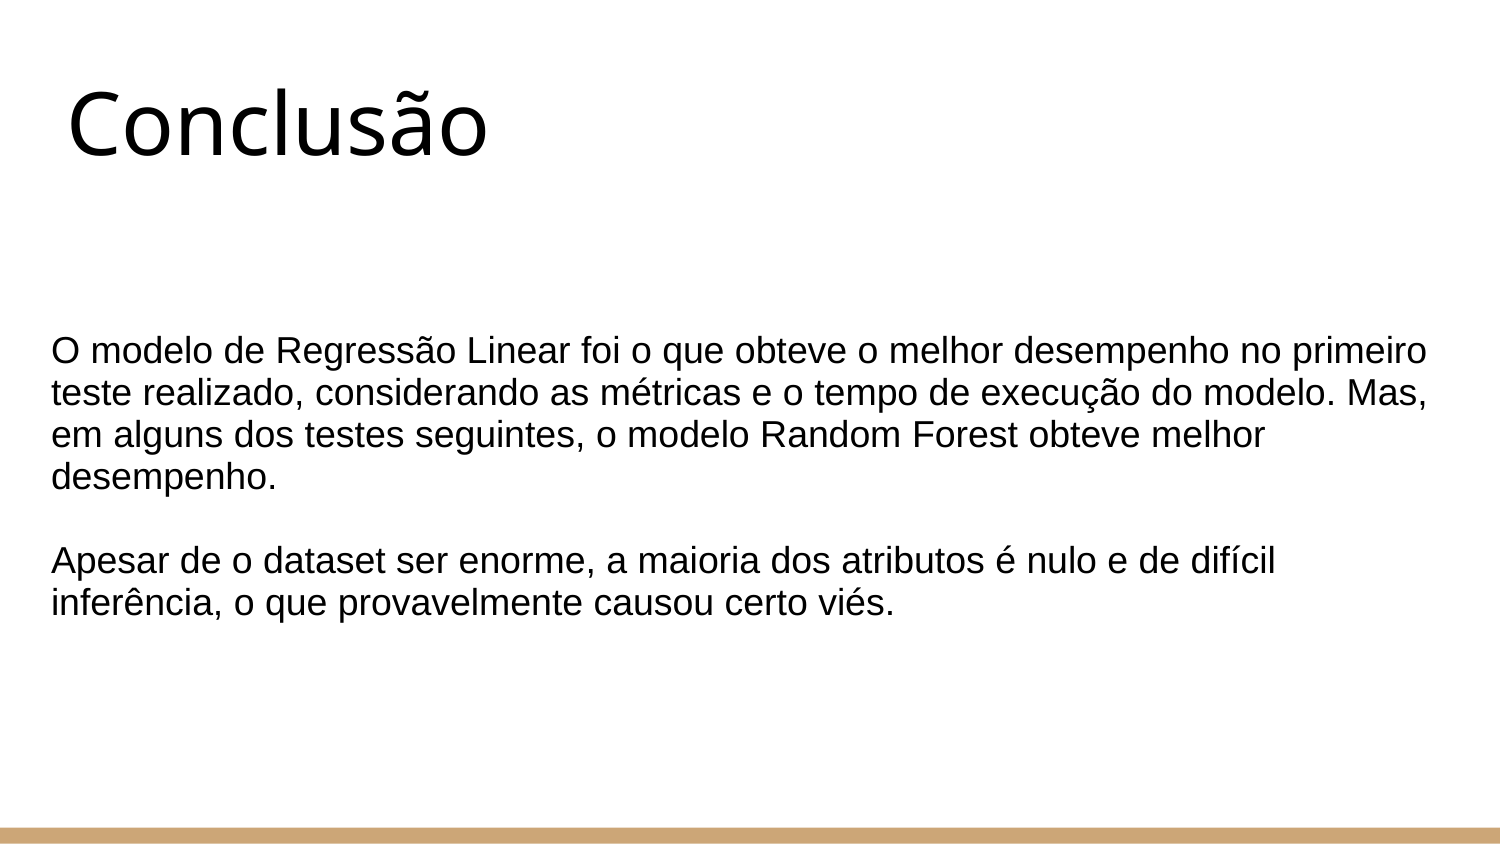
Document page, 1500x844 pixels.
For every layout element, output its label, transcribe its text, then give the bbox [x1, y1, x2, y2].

subtitle O modelo de Regressão Linear foi o que obteve o melhor desempenho no primeiro teste realizado, considerando as métricas e o tempo de execução do modelo. Mas, em alguns dos testes seguintes, o modelo Random Forest obteve melhor desempenho. Apesar de o dataset ser enorme, a maioria dos atributos é nulo e de difícil inferência, o que provavelmente causou certo viés. [51, 200, 1449, 752]
title Conclusão [51, 51, 1449, 189]
